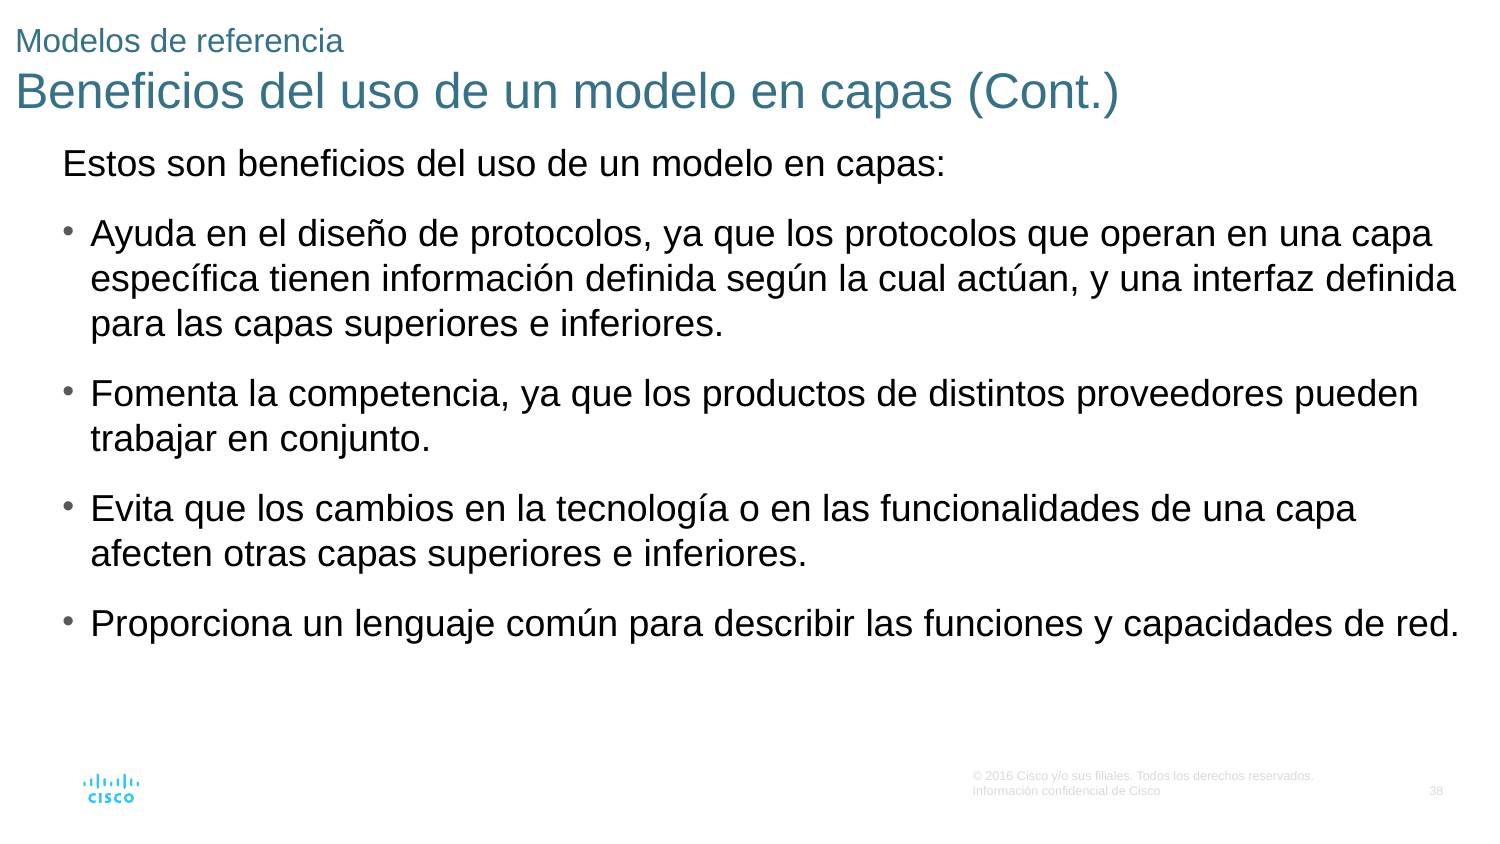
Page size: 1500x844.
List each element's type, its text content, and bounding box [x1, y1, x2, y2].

title Modelos de referencia Beneficios del uso de un modelo en capas (Cont.) [0, 6, 1500, 131]
list Estos son beneficios del uso de un modelo en capas: Ayuda en el diseño de protocolos, ya que los protocolos que operan en una capa específica tienen información definida según la cual actúan, y una interfaz definida para las capas superiores e inferiores. Fomenta la competencia, ya que los productos de distintos proveedores pueden trabajar en conjunto. Evita que los cambios en la tecnología o en las funcionalidades de una capa afecten otras capas superiores e inferiores. Proporciona un lenguaje común para describir las funciones y capacidades de red. [47, 131, 1500, 681]
